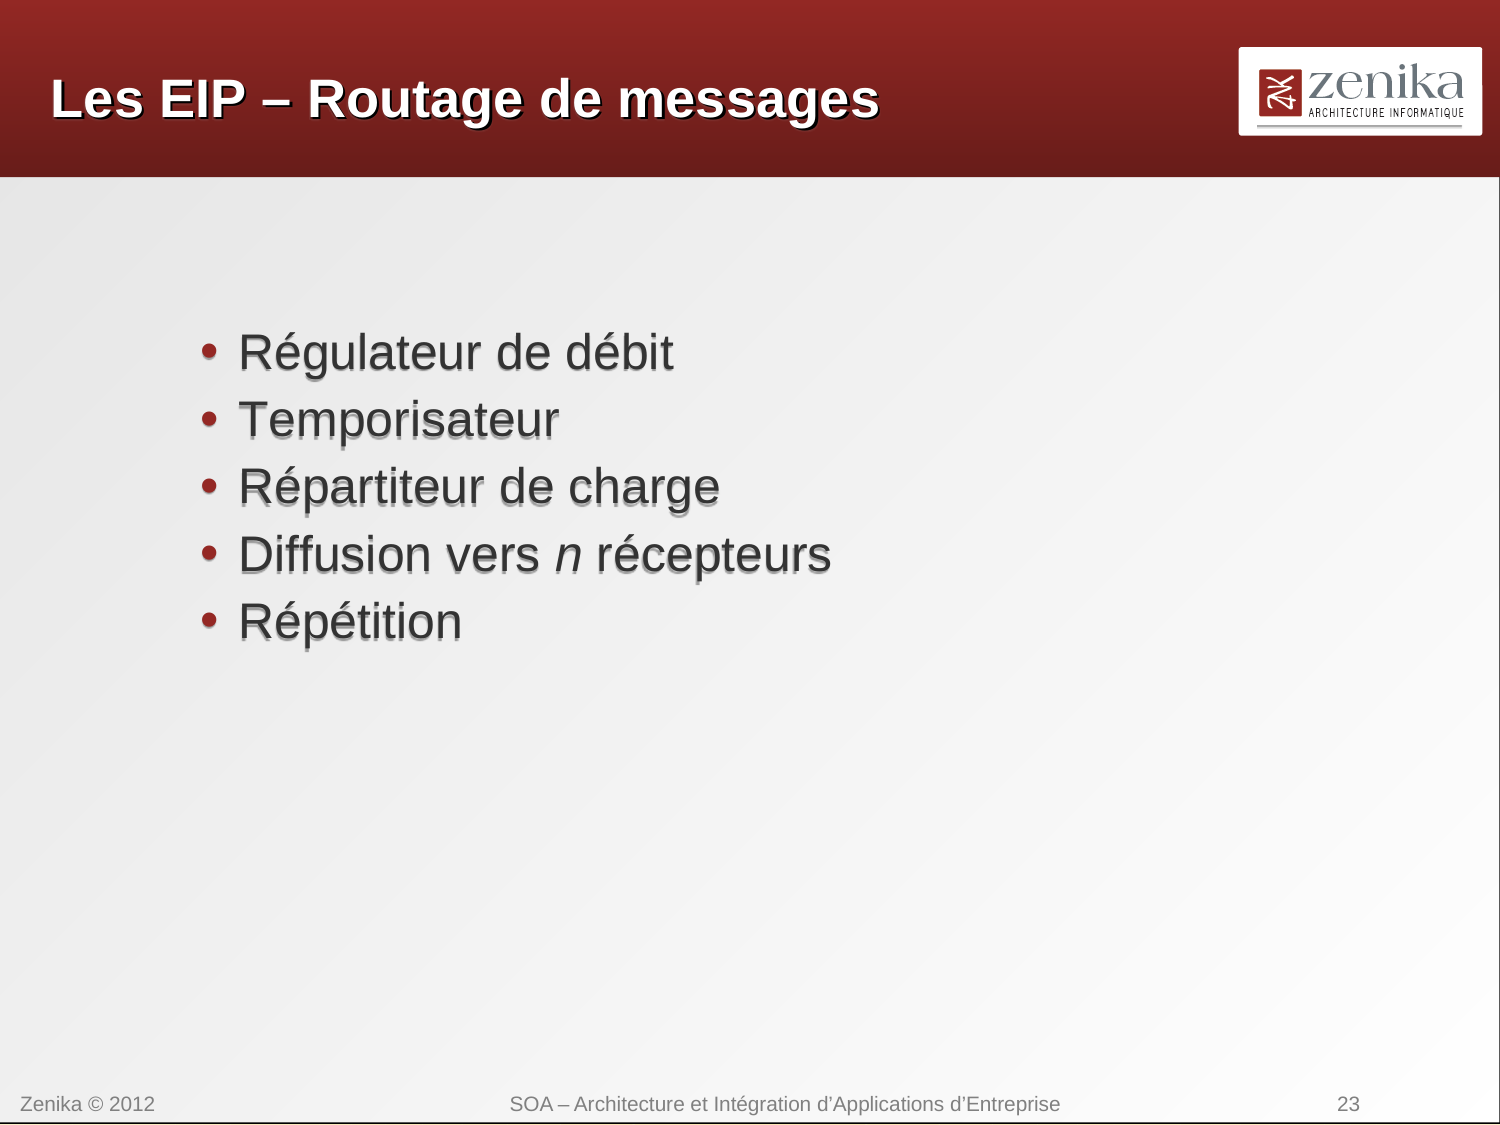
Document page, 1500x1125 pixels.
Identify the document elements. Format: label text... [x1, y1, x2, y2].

title Les EIP – Routage de messages [50, 22, 1206, 172]
subtitle Régulateur de débit Temporisateur Répartiteur de charge Diffusion vers n récepteurs Répétition [50, 249, 1477, 1064]
